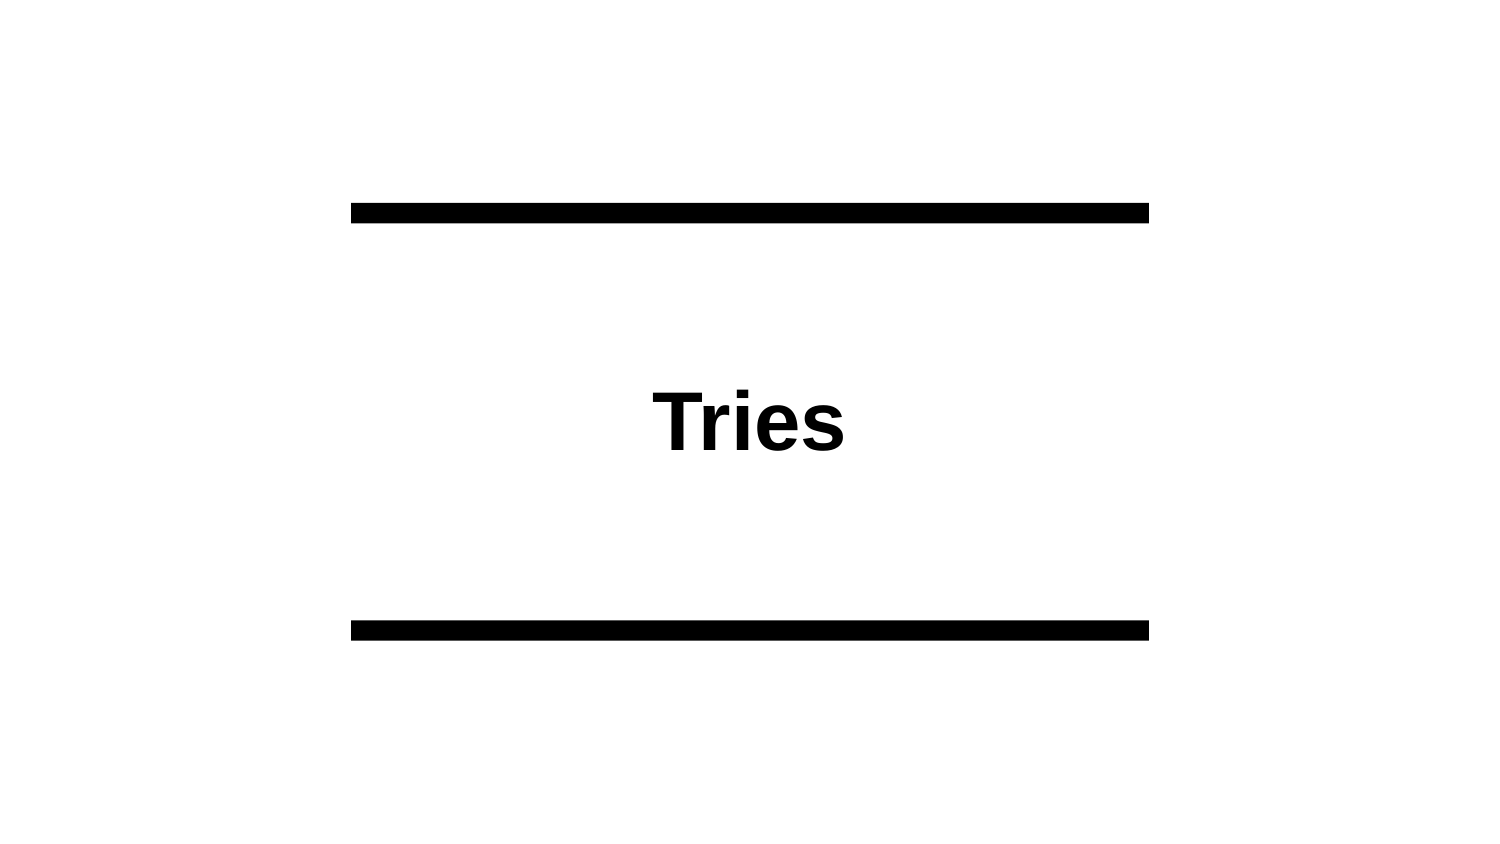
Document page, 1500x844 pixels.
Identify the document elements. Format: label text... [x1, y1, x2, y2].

title Tries [351, 267, 1149, 577]
